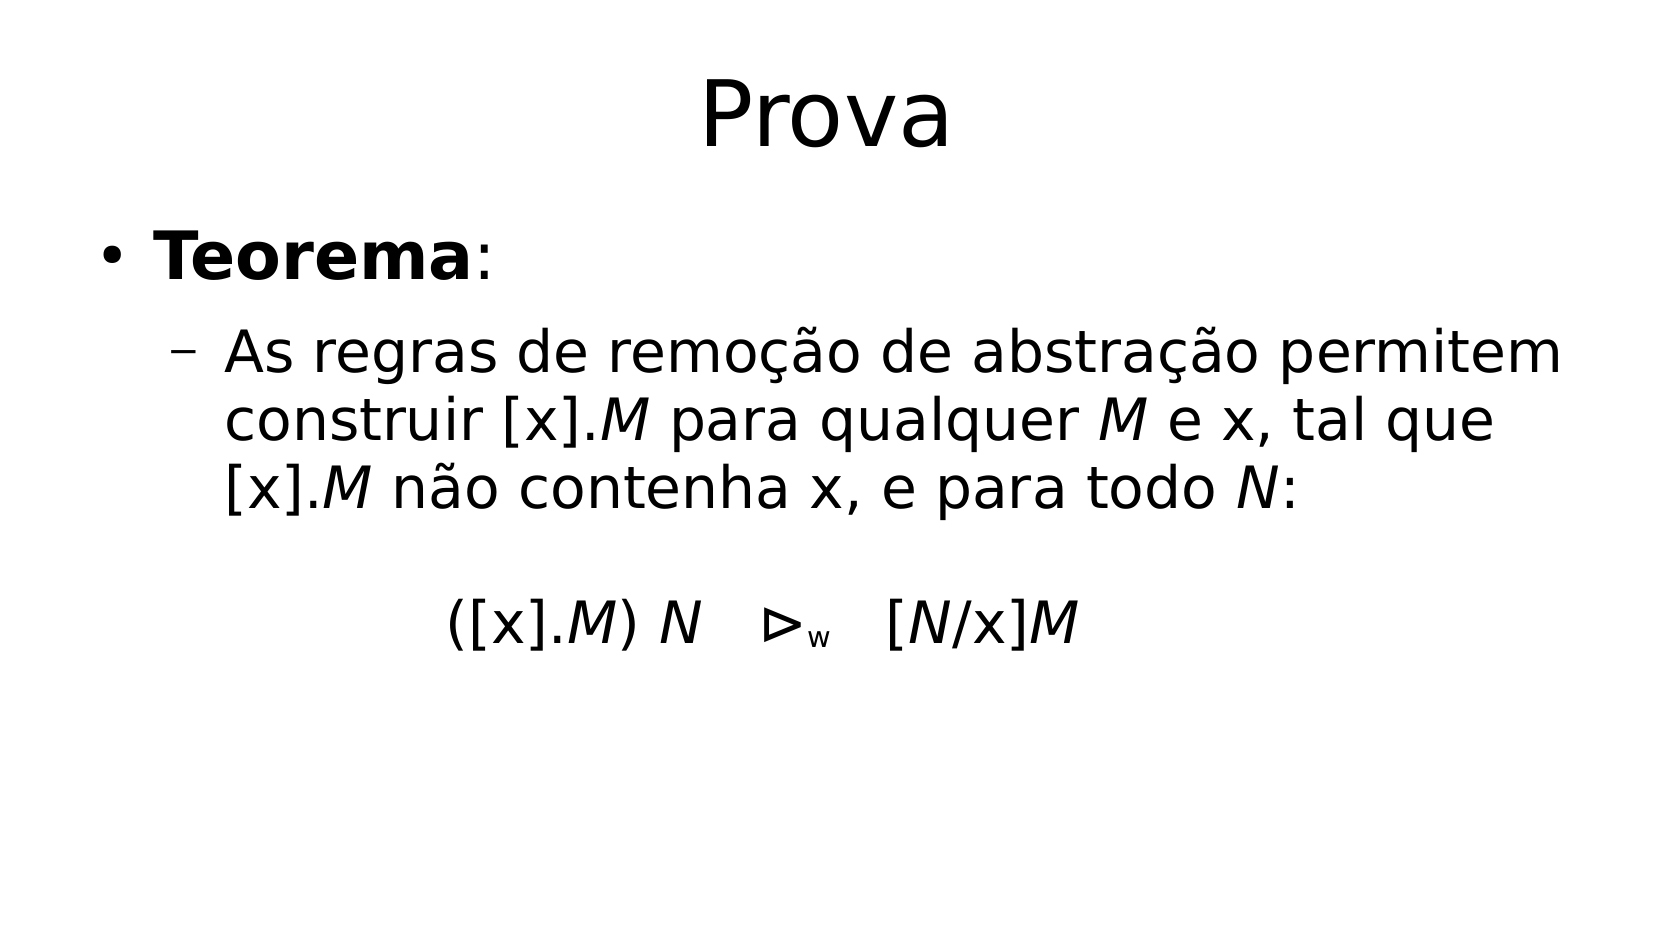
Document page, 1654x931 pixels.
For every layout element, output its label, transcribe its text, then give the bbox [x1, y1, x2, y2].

list Teorema: As regras de remoção de abstração permitem construir [x].M para qualquer M e x, tal que [x].M não contenha x, e para todo N: ([x].M) N ⊳w [N/x]M [82, 217, 1571, 758]
title Prova [82, 37, 1571, 193]
